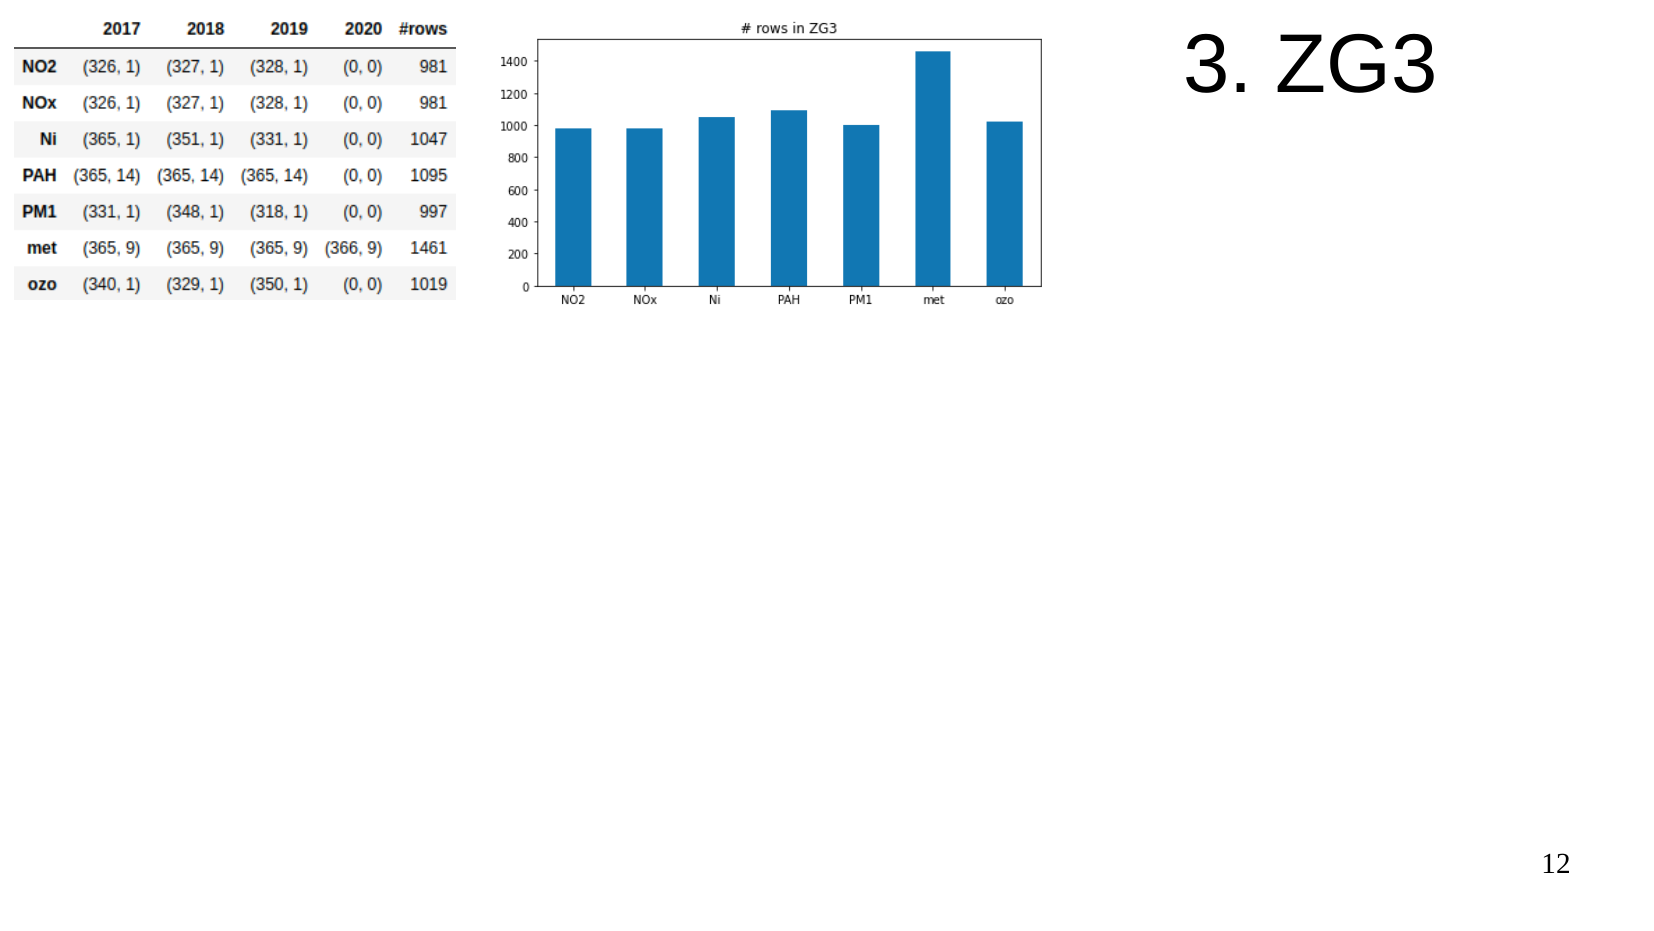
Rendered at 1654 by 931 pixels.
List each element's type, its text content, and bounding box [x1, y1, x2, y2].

picture [500, 14, 1051, 312]
title 3. ZG3 [1050, 7, 1571, 121]
picture [14, 14, 456, 301]
